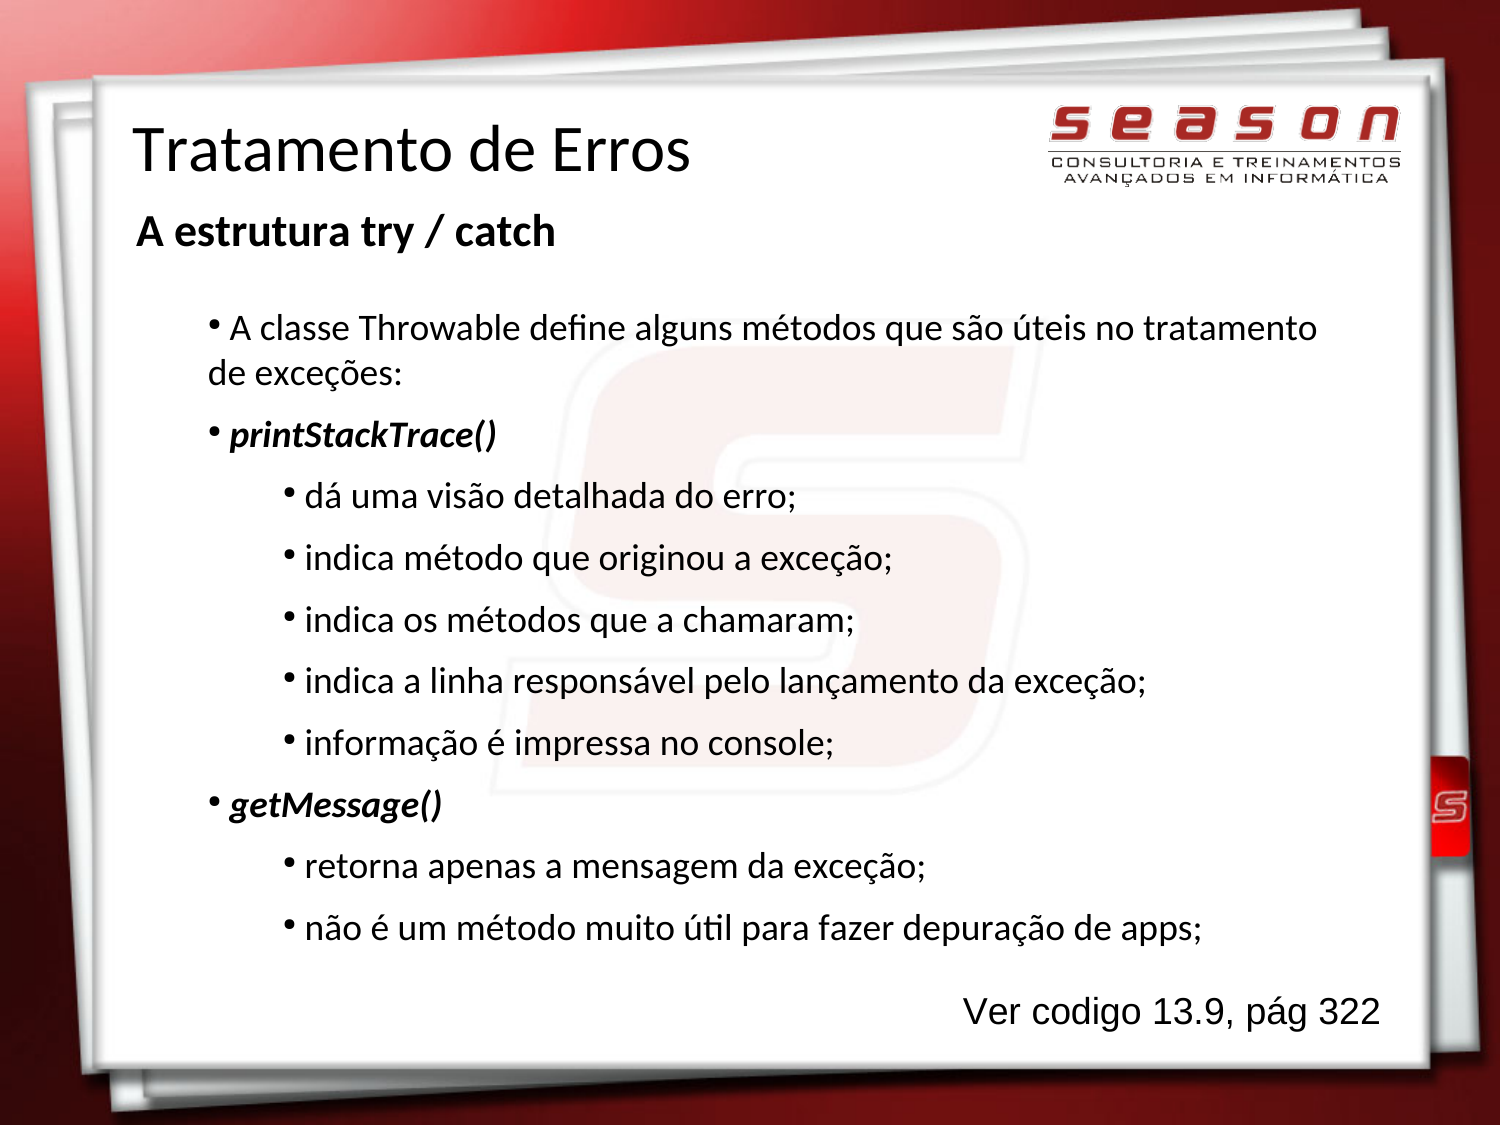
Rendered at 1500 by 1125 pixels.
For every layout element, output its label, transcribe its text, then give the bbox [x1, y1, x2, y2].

text_box A classe Throwable define alguns métodos que são úteis no tratamento de exceções: printStackTrace() dá uma visão detalhada do erro; indica método que originou a exceção; indica os métodos que a chamaram; indica a linha responsável pelo lançamento da exceção; informação é impressa no console; getMessage() retorna apenas a mensagem da exceção; não é um método muito útil para fazer depuração de apps; [207, 258, 1328, 994]
text_box Ver codigo 13.9, pág 322 [673, 979, 1396, 1040]
picture [0, 0, 1500, 1125]
text_box A estrutura try / catch [119, 200, 1240, 256]
title Tratamento de Erros [118, 33, 1394, 257]
